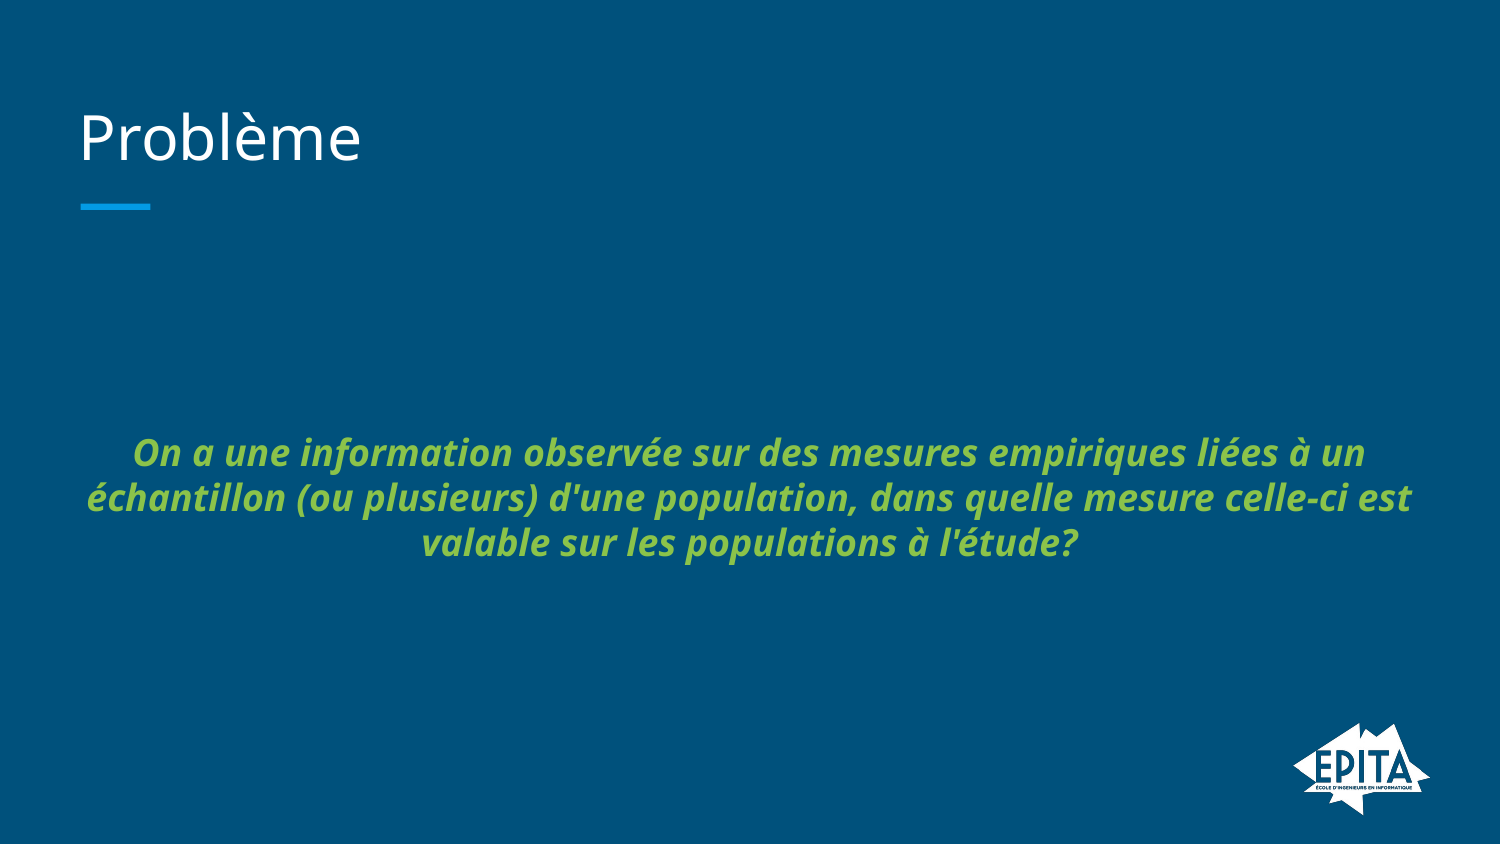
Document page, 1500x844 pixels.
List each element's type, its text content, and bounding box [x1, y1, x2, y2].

title Problème [63, 75, 1437, 188]
picture [1295, 753, 1315, 780]
list On a une information observée sur des mesures empiriques liées à un échantillon (ou plusieurs) d'une population, dans quelle mesure celle-ci est valable sur les populations à l'étude? [63, 244, 1437, 750]
picture [1306, 725, 1428, 814]
